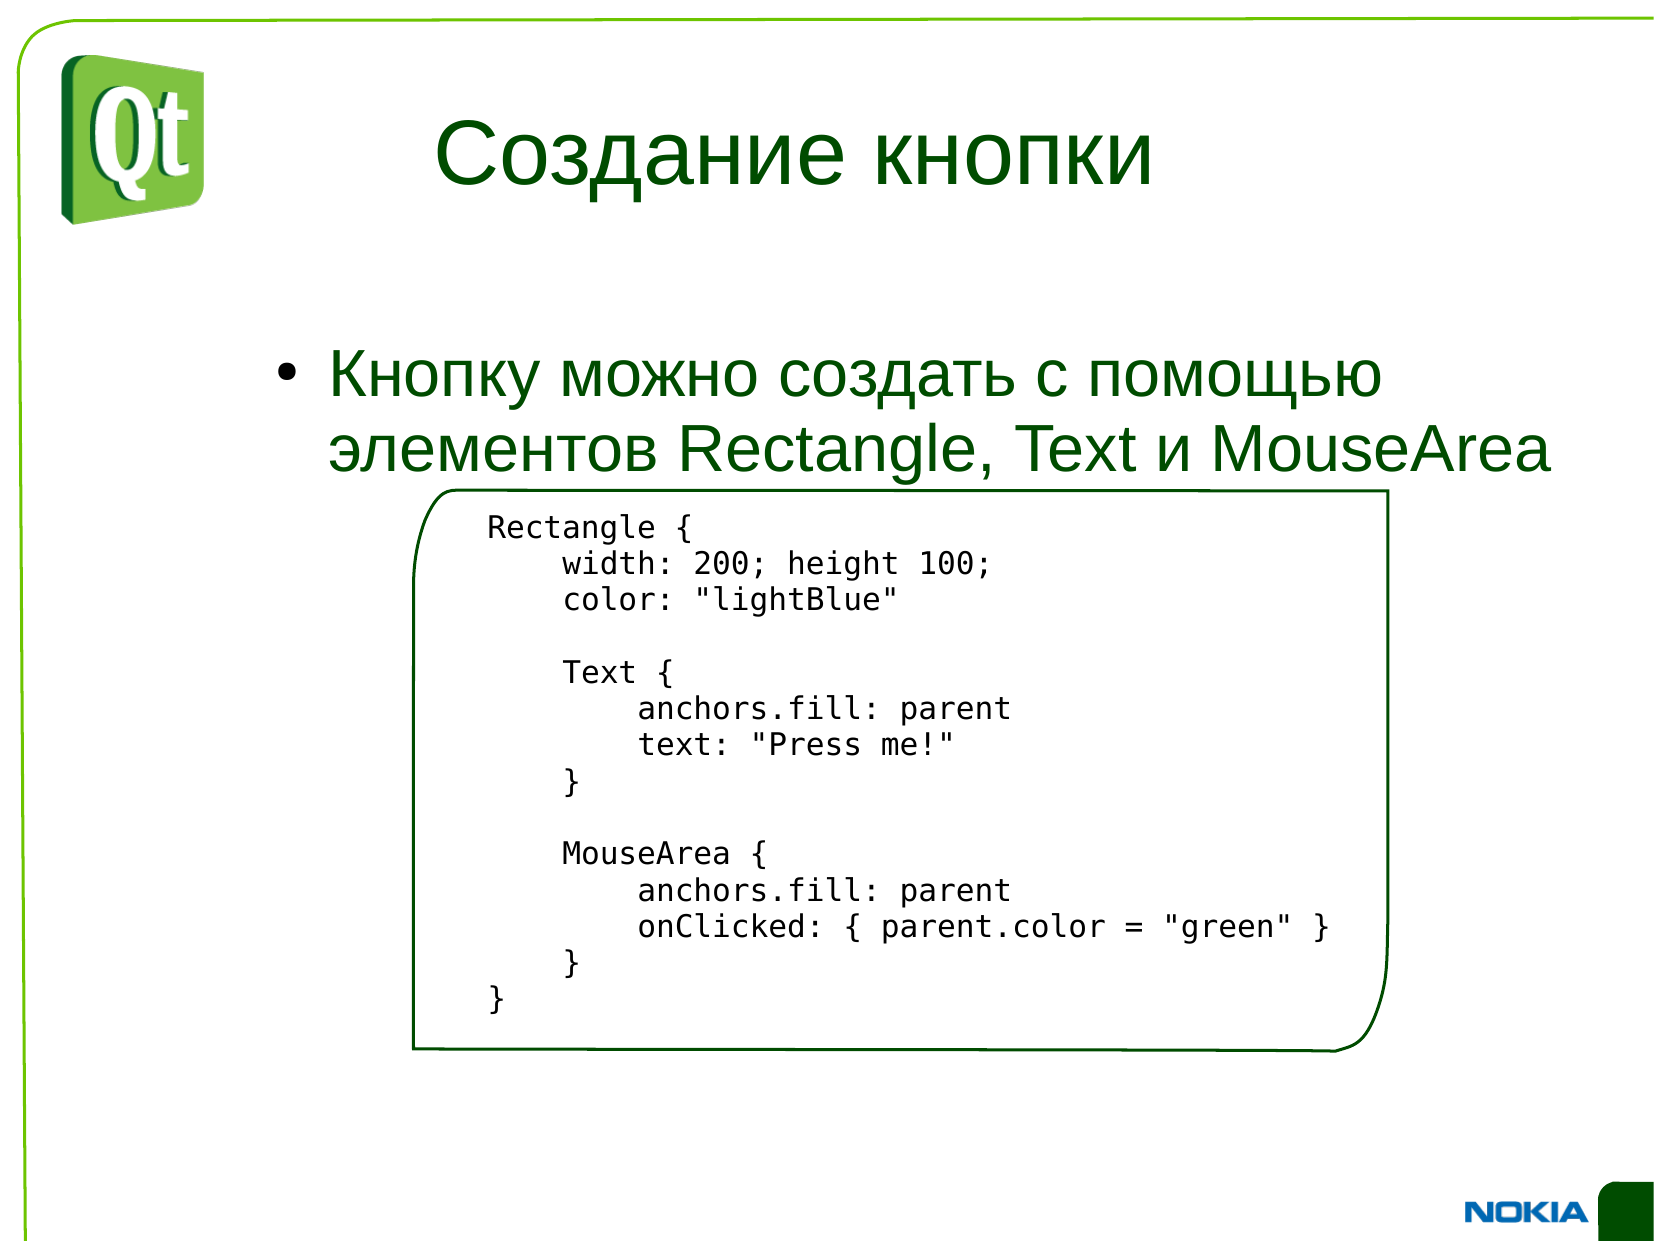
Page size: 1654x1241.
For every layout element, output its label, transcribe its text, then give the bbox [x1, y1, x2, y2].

title Создание кнопки [257, 56, 1333, 250]
picture [1465, 1201, 1589, 1223]
picture [61, 55, 204, 225]
list Кнопку можно создать с помощью элементов Rectangle, Text и MouseArea [257, 336, 1577, 1141]
text_box Rectangle { width: 200; height 100; color: "lightBlue" Text { anchors.fill: parent text: "Press me!" } MouseArea { anchors.fill: parent onClicked: { parent.color = "green" } } } [472, 501, 1447, 1093]
text_box Rectangle { width: 200; height 100; color: "lightBlue" Text { anchors.fill: parent text: "Press me!" } MouseArea { anchors.fill: parent onClicked: { parent.color = "green" } } } [472, 501, 1386, 1049]
